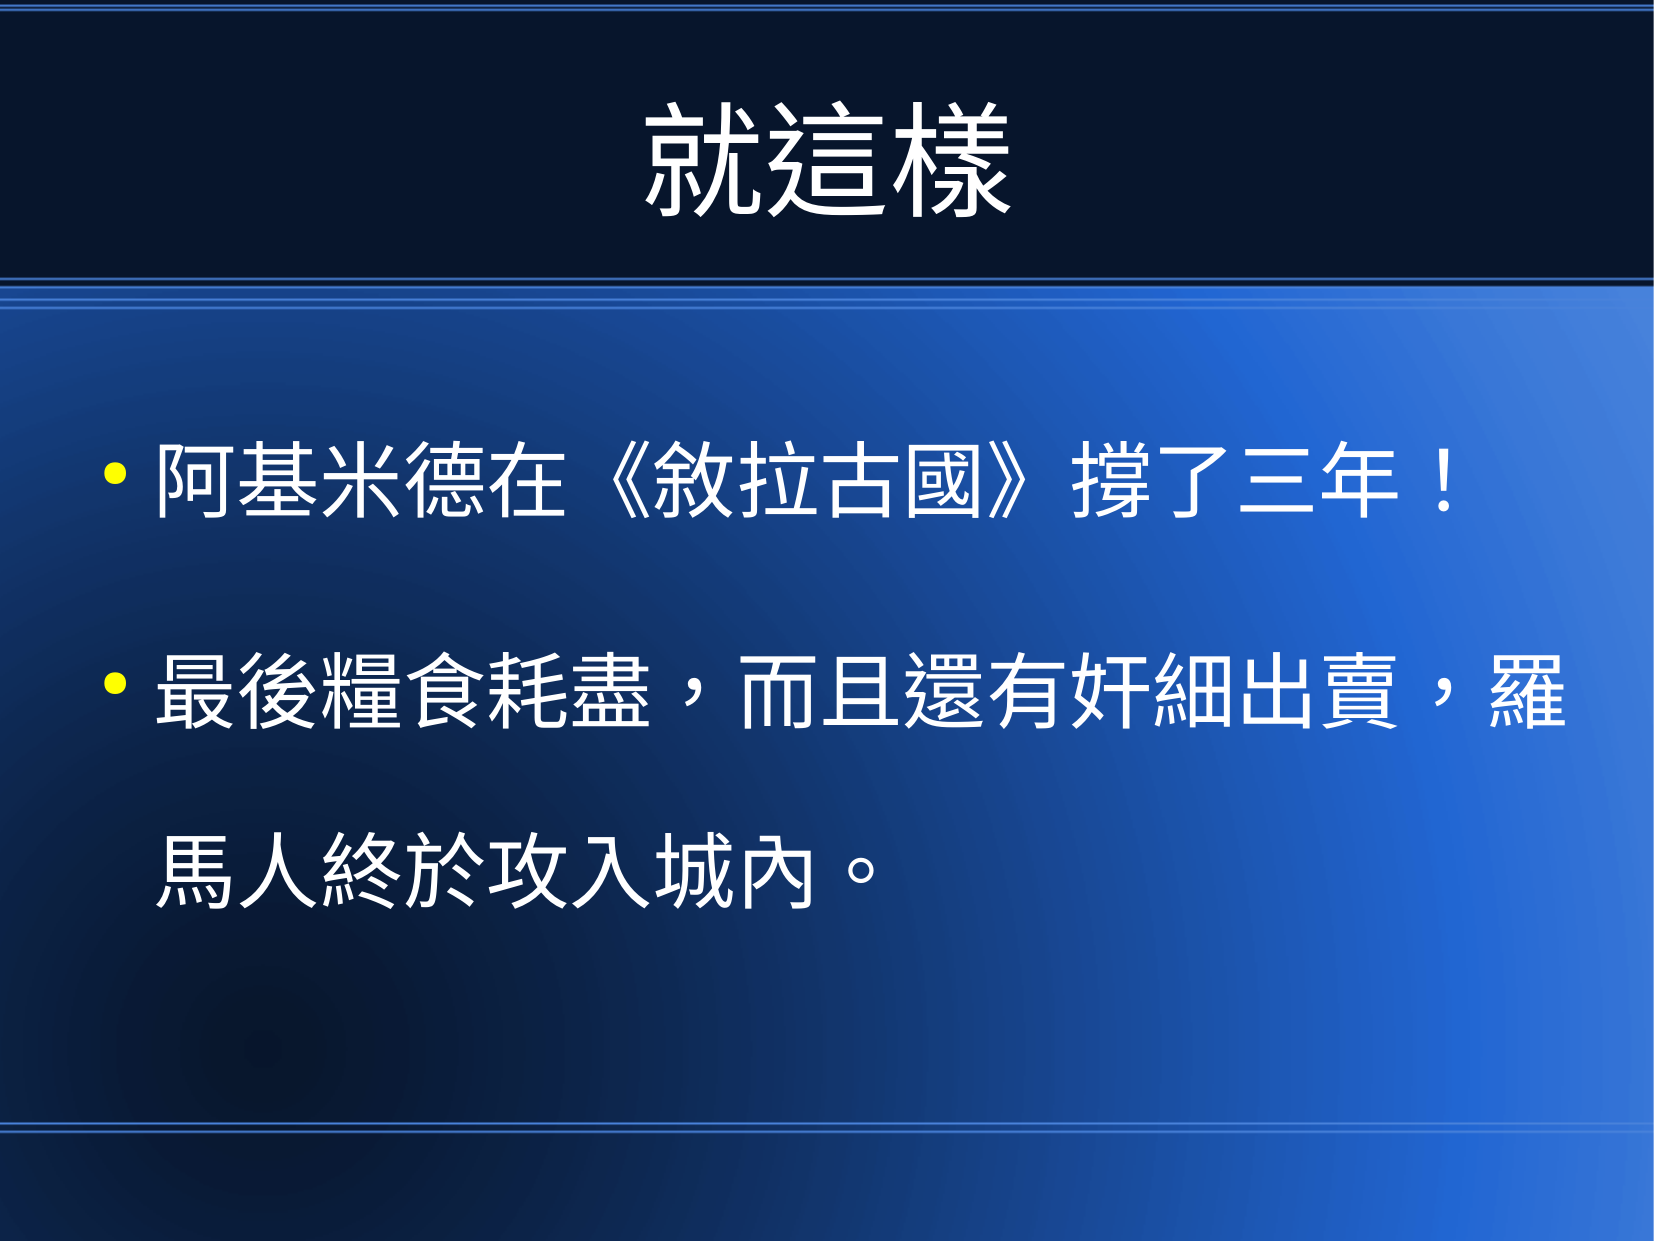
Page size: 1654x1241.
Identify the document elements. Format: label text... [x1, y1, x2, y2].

title 就這樣 [82, 49, 1571, 257]
picture [0, 0, 1654, 1241]
list 阿基米德在《敘拉古國》撐了三年！ 最後糧食耗盡，而且還有奸細出賣，羅馬人終於攻入城內。 [82, 355, 1571, 1241]
